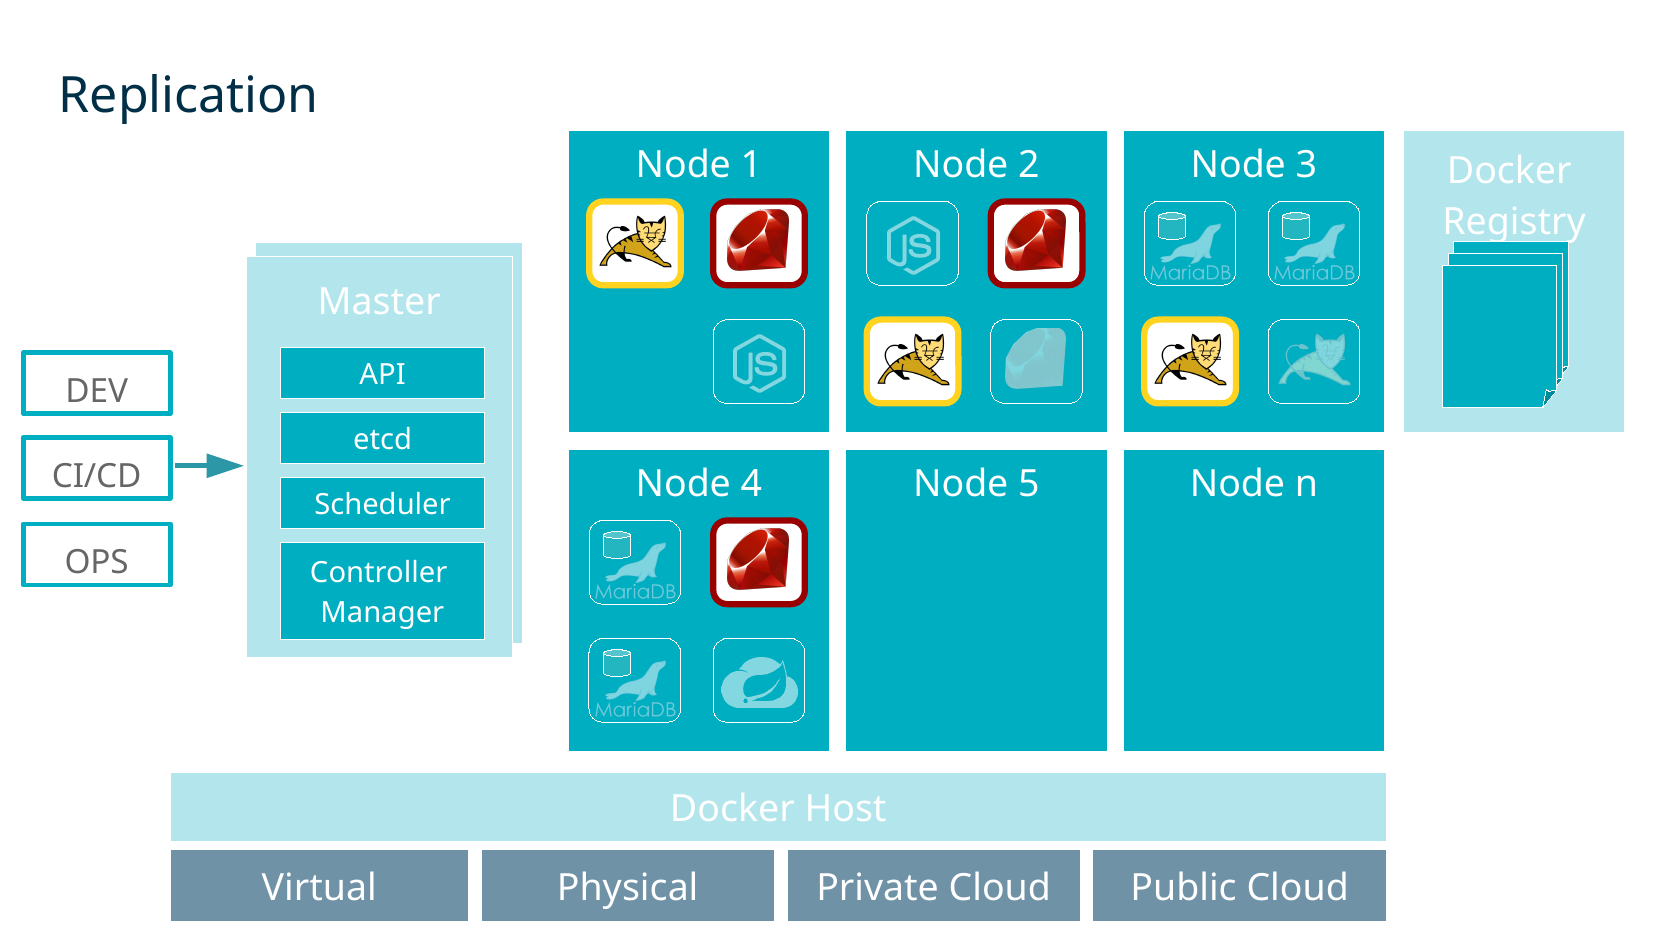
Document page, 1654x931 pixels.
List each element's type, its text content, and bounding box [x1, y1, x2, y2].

text_box [603, 536, 631, 541]
text_box [589, 201, 681, 286]
text_box Physical [482, 850, 774, 921]
text_box [866, 319, 959, 404]
picture [592, 541, 684, 601]
text_box Public Cloud [1093, 850, 1386, 921]
text_box [713, 520, 805, 605]
text_box etcd [280, 412, 485, 464]
text_box [255, 242, 523, 644]
picture [1005, 209, 1066, 271]
picture [1005, 328, 1066, 389]
picture [727, 209, 789, 271]
text_box [1282, 217, 1310, 222]
text_box [990, 201, 1083, 286]
text_box Private Cloud [788, 850, 1080, 921]
title Replication [59, 59, 557, 219]
text_box OPS [23, 524, 171, 586]
picture [597, 213, 680, 269]
text_box [1442, 241, 1569, 408]
picture [1152, 331, 1235, 387]
text_box Node 3 [1124, 131, 1384, 432]
text_box Master [246, 256, 513, 658]
text_box Scheduler [280, 477, 485, 529]
text_box Node 1 [569, 131, 829, 432]
text_box [713, 201, 805, 286]
text_box Node n [1124, 450, 1384, 751]
text_box Docker Registry [1404, 131, 1624, 432]
picture [721, 656, 798, 708]
text_box Node 4 [569, 450, 829, 751]
text_box CI/CD [23, 437, 171, 499]
text_box [1144, 319, 1236, 404]
text_box DEV [23, 352, 171, 414]
picture [592, 659, 684, 719]
text_box Virtual [171, 850, 468, 921]
text_box Node 2 [846, 131, 1107, 432]
picture [727, 528, 789, 590]
text_box Controller Manager [280, 542, 485, 640]
text_box Node 5 [846, 450, 1107, 751]
picture [875, 331, 958, 387]
text_box [603, 654, 631, 659]
picture [1147, 222, 1240, 282]
picture [882, 214, 945, 277]
text_box [1158, 217, 1186, 222]
picture [1271, 222, 1364, 282]
text_box Docker Host [171, 773, 1386, 841]
text_box API [280, 347, 485, 399]
picture [728, 332, 791, 395]
picture [1276, 332, 1359, 387]
